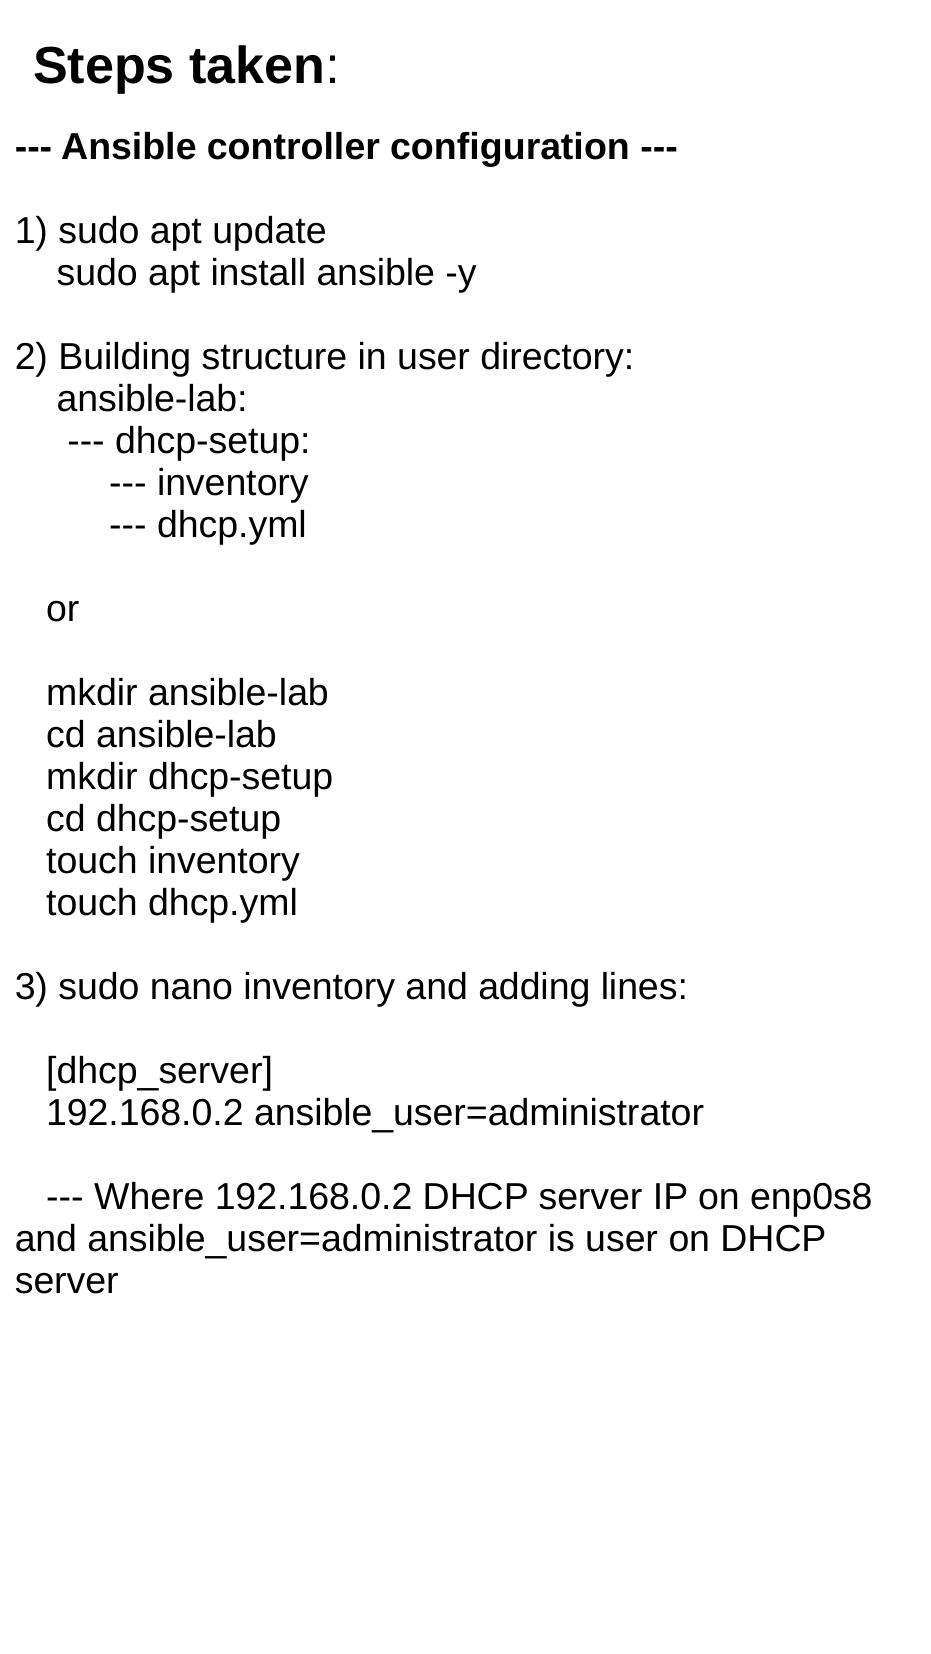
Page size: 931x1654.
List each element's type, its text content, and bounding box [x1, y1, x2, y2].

text_box Steps taken: [18, 29, 355, 103]
text_box --- Ansible controller configuration --- 1) sudo apt update sudo apt install ansible -y 2) Building structure in user directory: ansible-lab: --- dhcp-setup: --- inventory --- dhcp.yml or mkdir ansible-lab cd ansible-lab mkdir dhcp-setup cd dhcp-setup touch inventory touch dhcp.yml 3) sudo nano inventory and adding lines: [dhcp_server] 192.168.0.2 ansible_user=administrator --- Where 192.168.0.2 DHCP server IP on enp0s8 and ansible_user=administrator is user on DHCP server [0, 118, 906, 1309]
